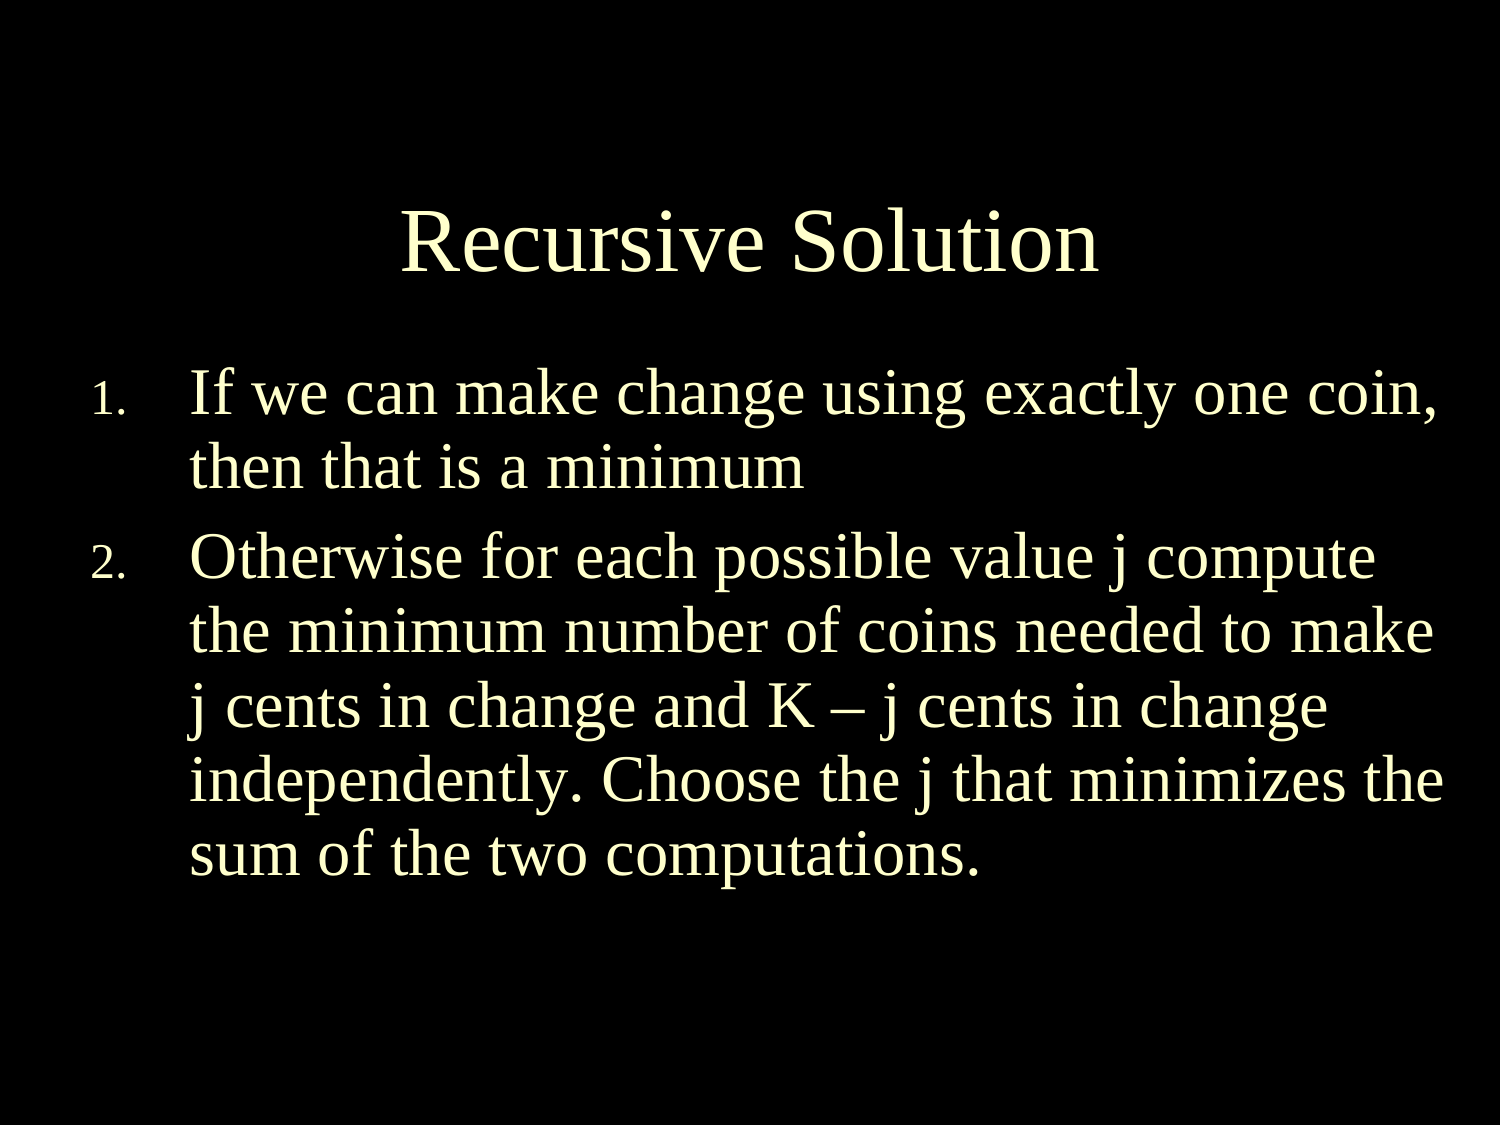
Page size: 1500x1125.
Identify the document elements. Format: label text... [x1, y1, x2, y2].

title Recursive Solution [22, 145, 1480, 336]
list If we can make change using exactly one coin, then that is a minimum Otherwise for each possible value j compute the minimum number of coins needed to make j cents in change and K – j cents in change independently. Choose the j that minimizes the sum of the two computations. [75, 347, 1482, 1026]
